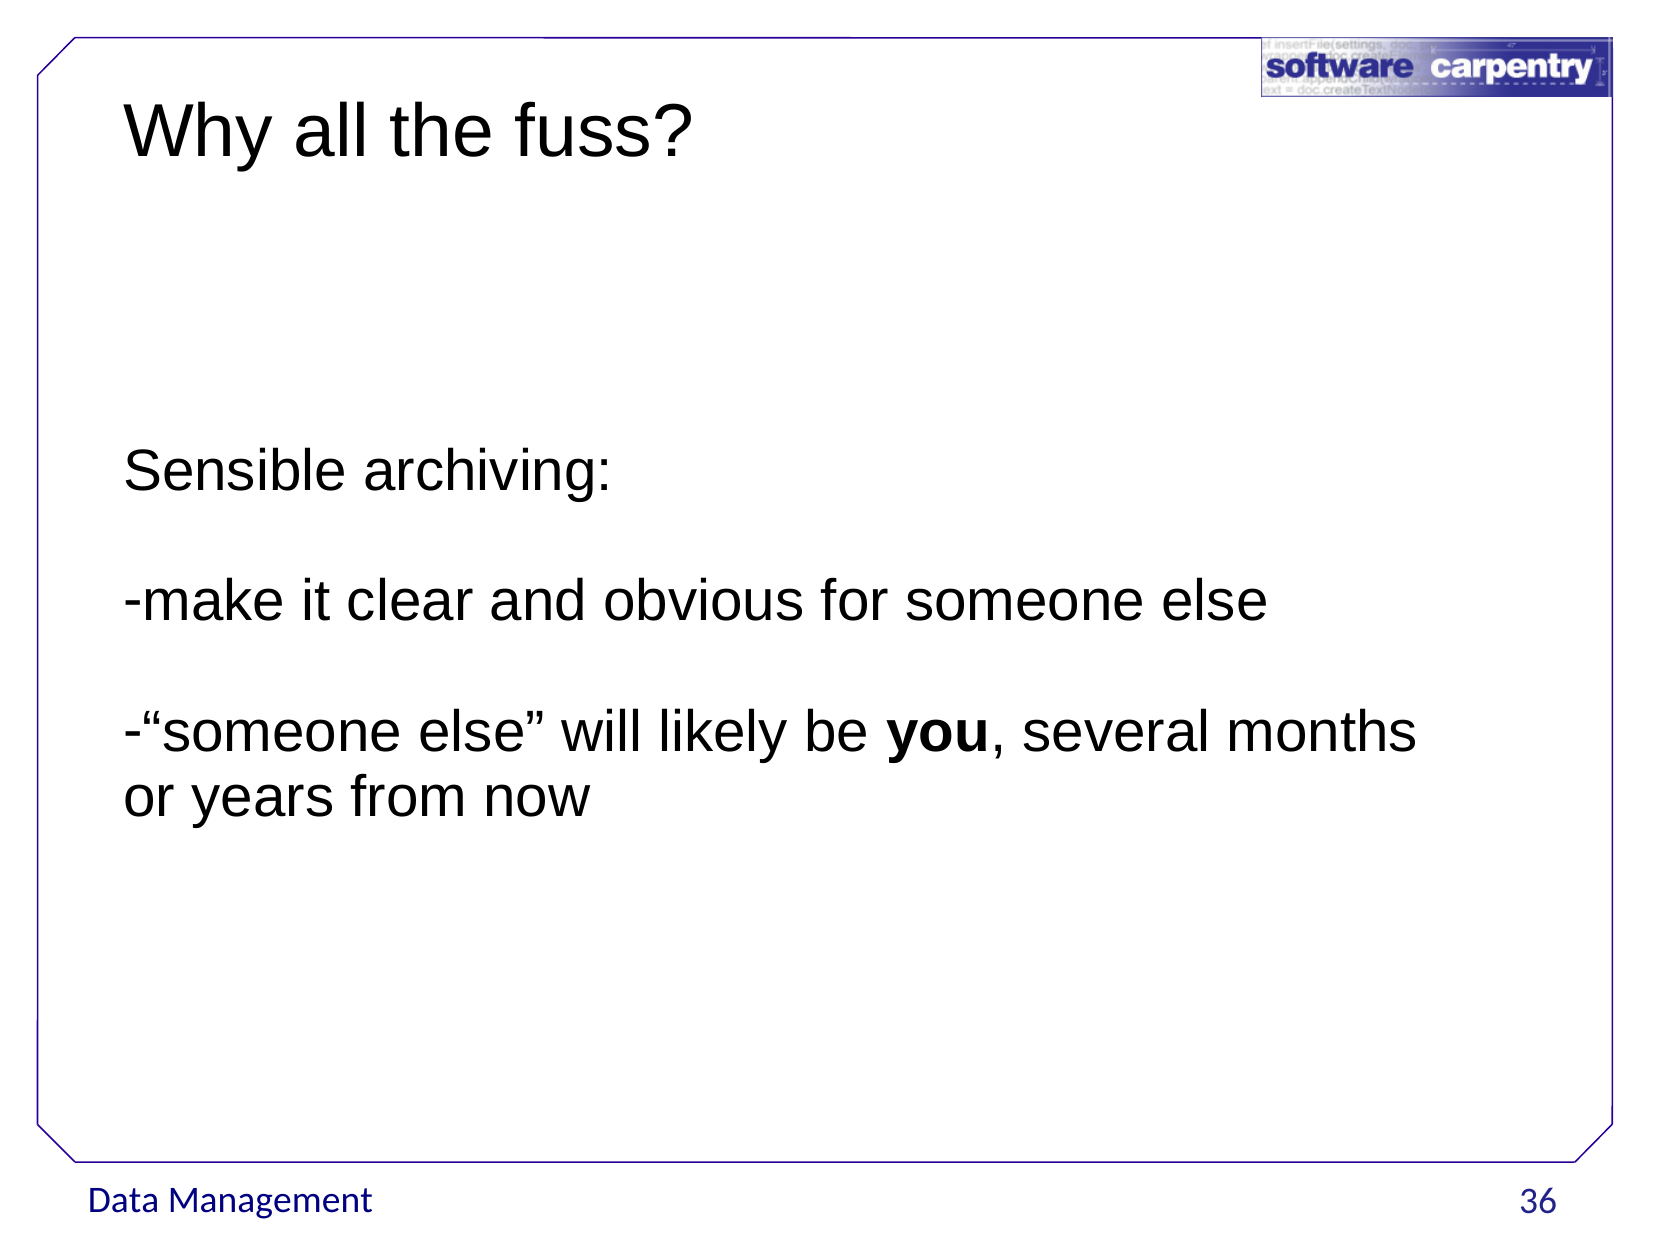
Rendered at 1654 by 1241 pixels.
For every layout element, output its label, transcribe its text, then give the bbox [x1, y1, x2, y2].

text_box Why all the fuss? [108, 81, 1555, 181]
text_box <number> [1185, 1168, 1572, 1235]
text_box Sensible archiving: make it clear and obvious for someone else “someone else” will likely be you, several months or years from now [108, 430, 1460, 837]
picture [1261, 37, 1613, 97]
